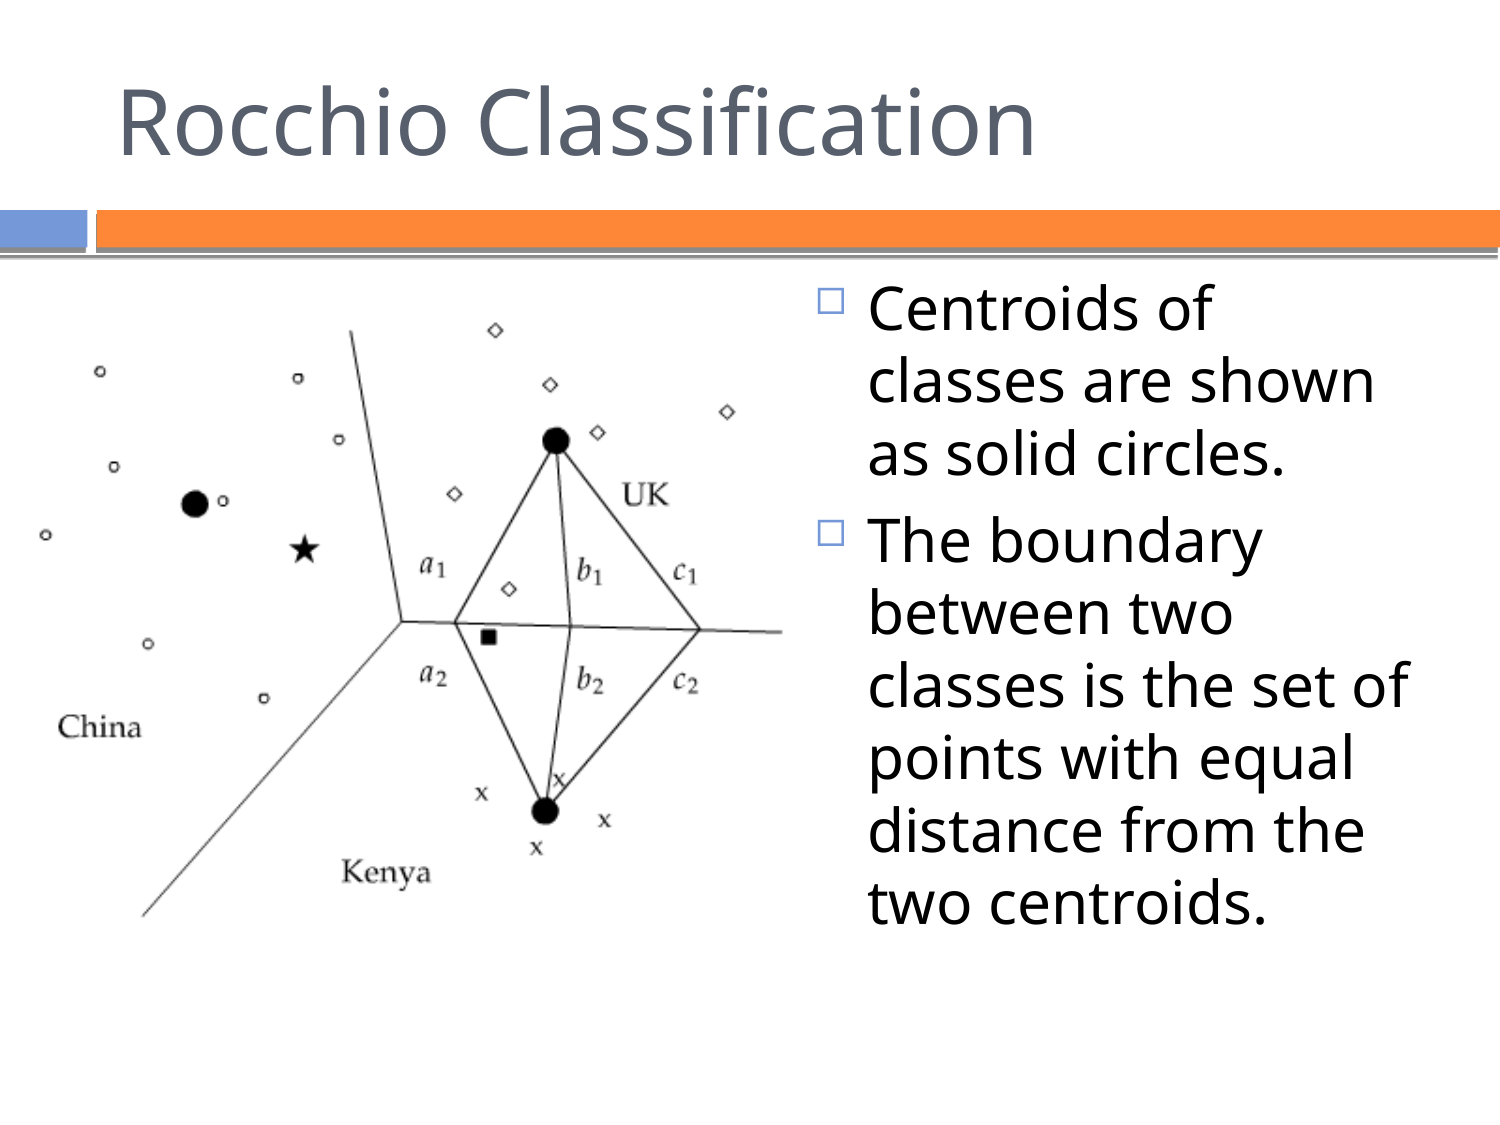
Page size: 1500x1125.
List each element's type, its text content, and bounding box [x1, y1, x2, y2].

title Rocchio Classification [100, 37, 1438, 200]
picture [12, 312, 798, 925]
list Centroids of classes are shown as solid circles. The boundary between two classes is the set of points with equal distance from the two centroids. [800, 262, 1438, 1000]
